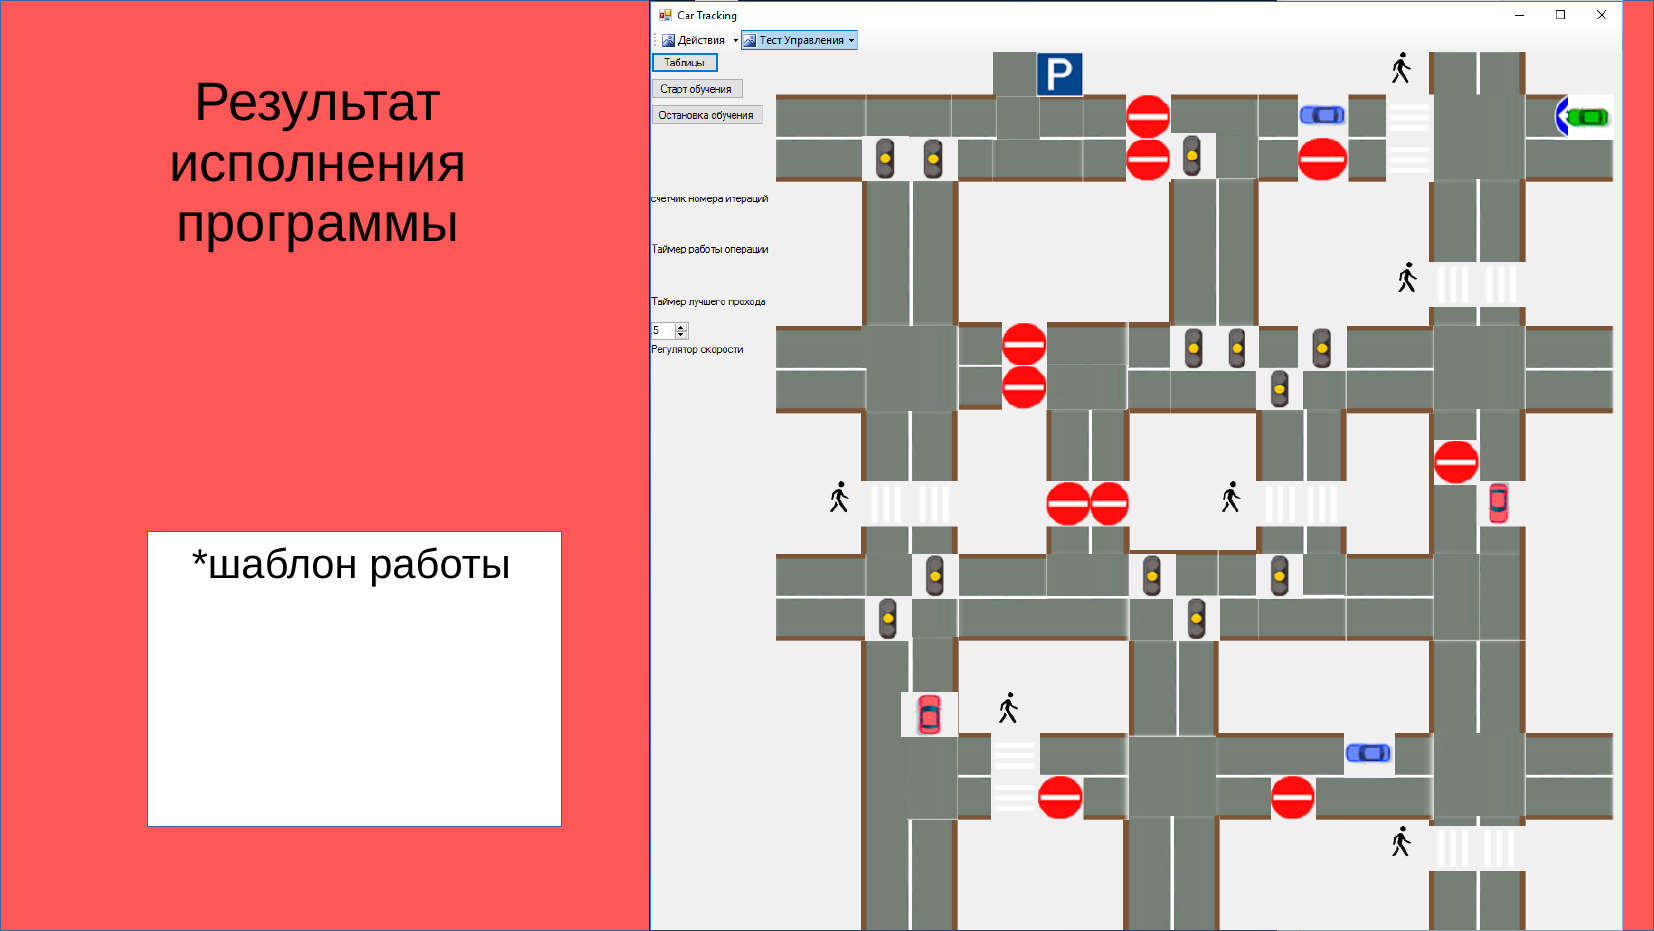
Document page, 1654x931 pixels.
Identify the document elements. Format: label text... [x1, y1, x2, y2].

title Результат исполнения программы [45, 29, 591, 296]
text_box [1623, 0, 1654, 931]
picture [649, 0, 1623, 931]
text_box [0, 0, 649, 931]
text_box *шаблон работы [177, 533, 556, 596]
